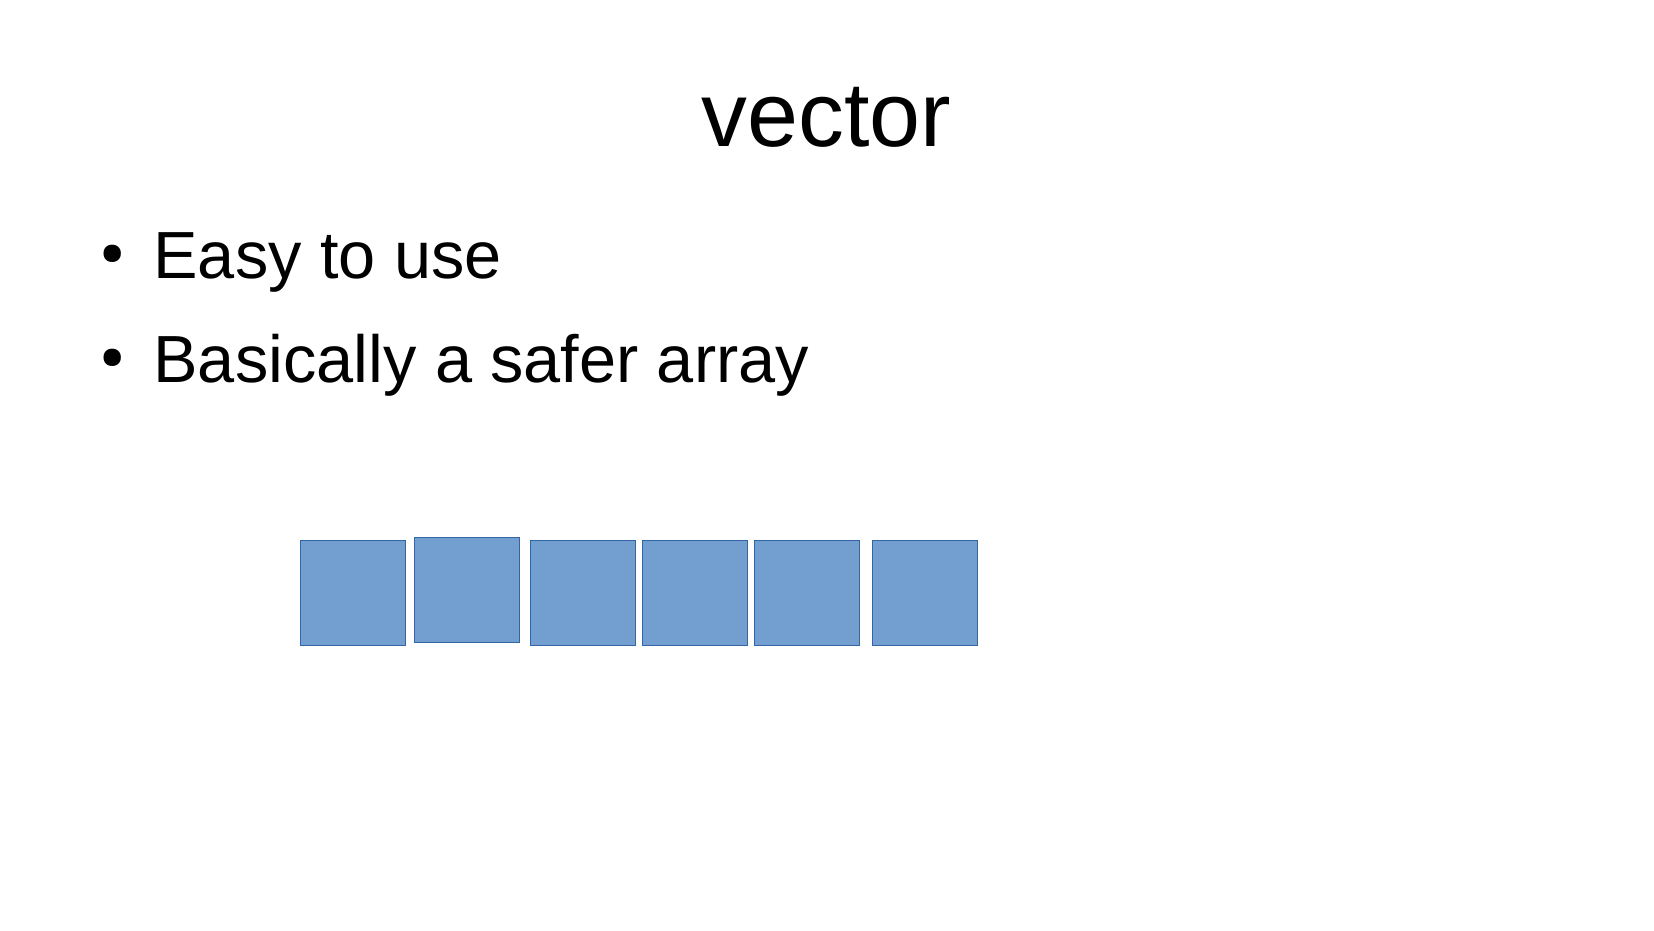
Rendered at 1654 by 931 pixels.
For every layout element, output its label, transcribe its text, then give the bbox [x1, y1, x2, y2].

text_box [300, 540, 406, 646]
text_box [530, 540, 636, 646]
list Easy to use Basically a safer array [82, 217, 1571, 758]
text_box [872, 540, 978, 646]
text_box [414, 537, 520, 643]
title vector [82, 37, 1571, 193]
text_box [754, 540, 860, 646]
text_box [642, 540, 748, 646]
